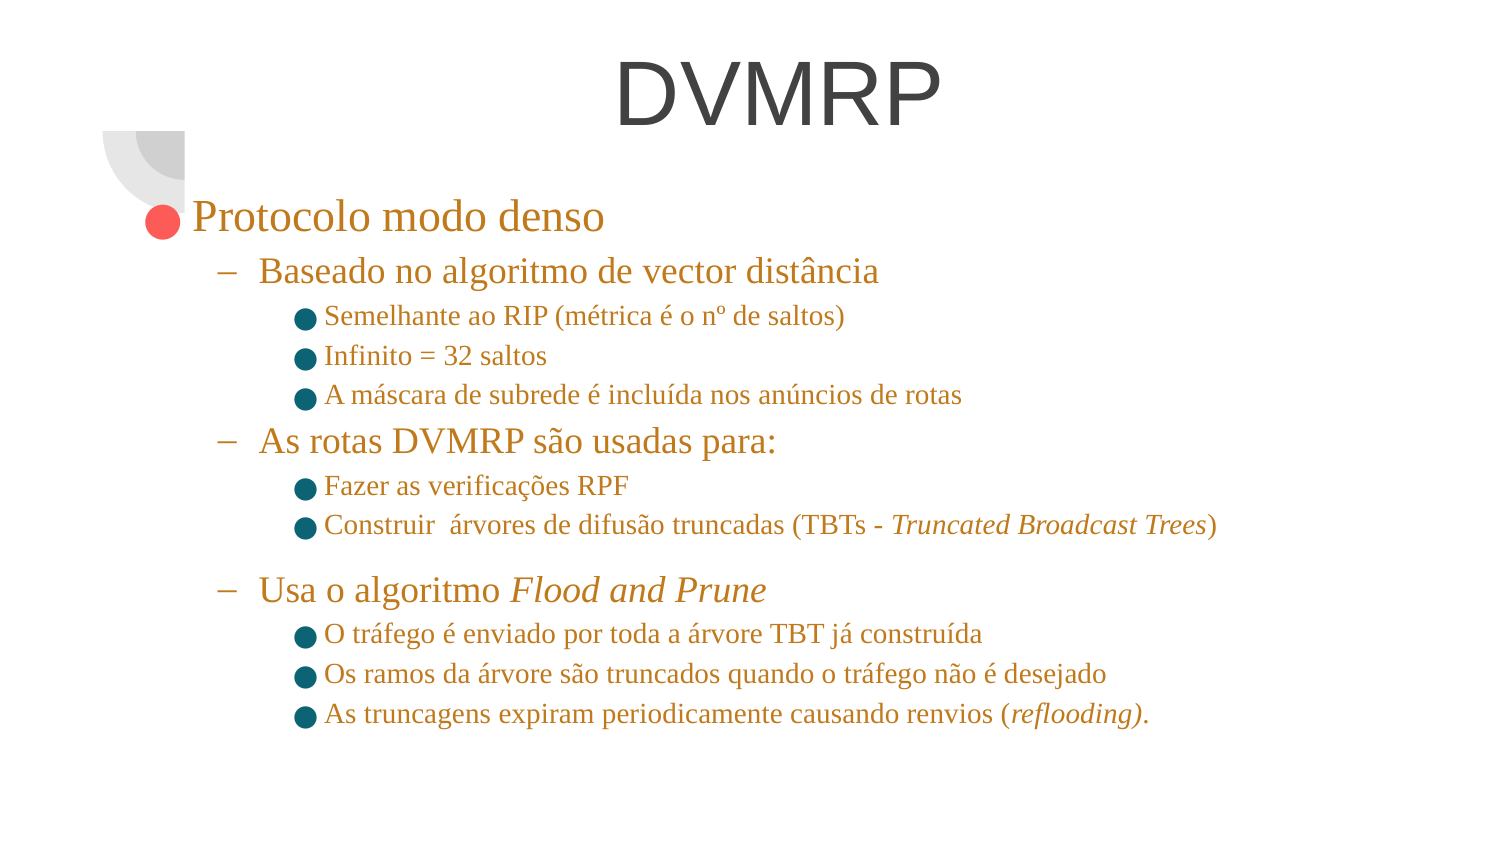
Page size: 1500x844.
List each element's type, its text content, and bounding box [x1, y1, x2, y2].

title DVMRP [203, 6, 1357, 171]
list Protocolo modo denso Baseado no algoritmo de vector distância Semelhante ao RIP (métrica é o nº de saltos) Infinito = 32 saltos A máscara de subrede é incluída nos anúncios de rotas As rotas DVMRP são usadas para: Fazer as verificações RPF Construir árvores de difusão truncadas (TBTs - Truncated Broadcast Trees) Usa o algoritmo Flood and Prune O tráfego é enviado por toda a árvore TBT já construída Os ramos da árvore são truncados quando o tráfego não é desejado As truncagens expiram periodicamente causando renvios (reflooding). [121, 184, 1471, 808]
